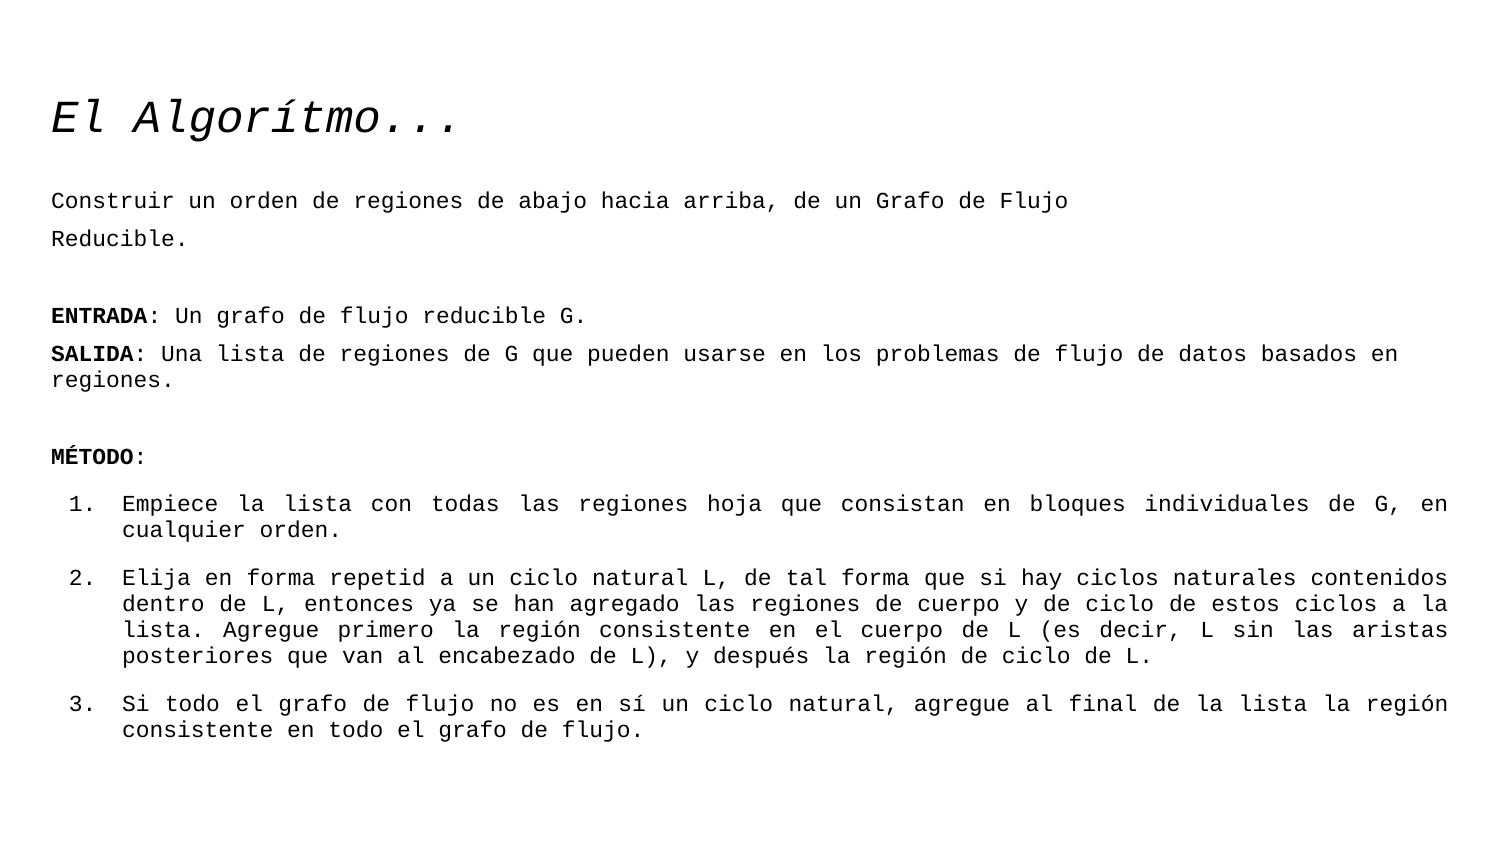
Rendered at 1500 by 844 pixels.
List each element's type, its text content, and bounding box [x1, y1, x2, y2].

list Construir un orden de regiones de abajo hacia arriba, de un Grafo de Flujo Reducible. ENTRADA: Un grafo de flujo reducible G. SALIDA: Una lista de regiones de G que pueden usarse en los problemas de flujo de datos basados en regiones. MÉTODO: Empiece la lista con todas las regiones hoja que consistan en bloques individuales de G, en cualquier orden. Elija en forma repetid a un ciclo natural L, de tal forma que si hay ciclos naturales contenidos dentro de L, entonces ya se han agregado las regiones de cuerpo y de ciclo de estos ciclos a la lista. Agregue primero la región consistente en el cuerpo de L (es decir, L sin las aristas posteriores que van al encabezado de L), y después la región de ciclo de L. Si todo el grafo de flujo no es en sí un ciclo natural, agregue al final de la lista la región consistente en todo el grafo de flujo. [51, 189, 1449, 750]
title El Algorítmo... [51, 72, 1449, 167]
